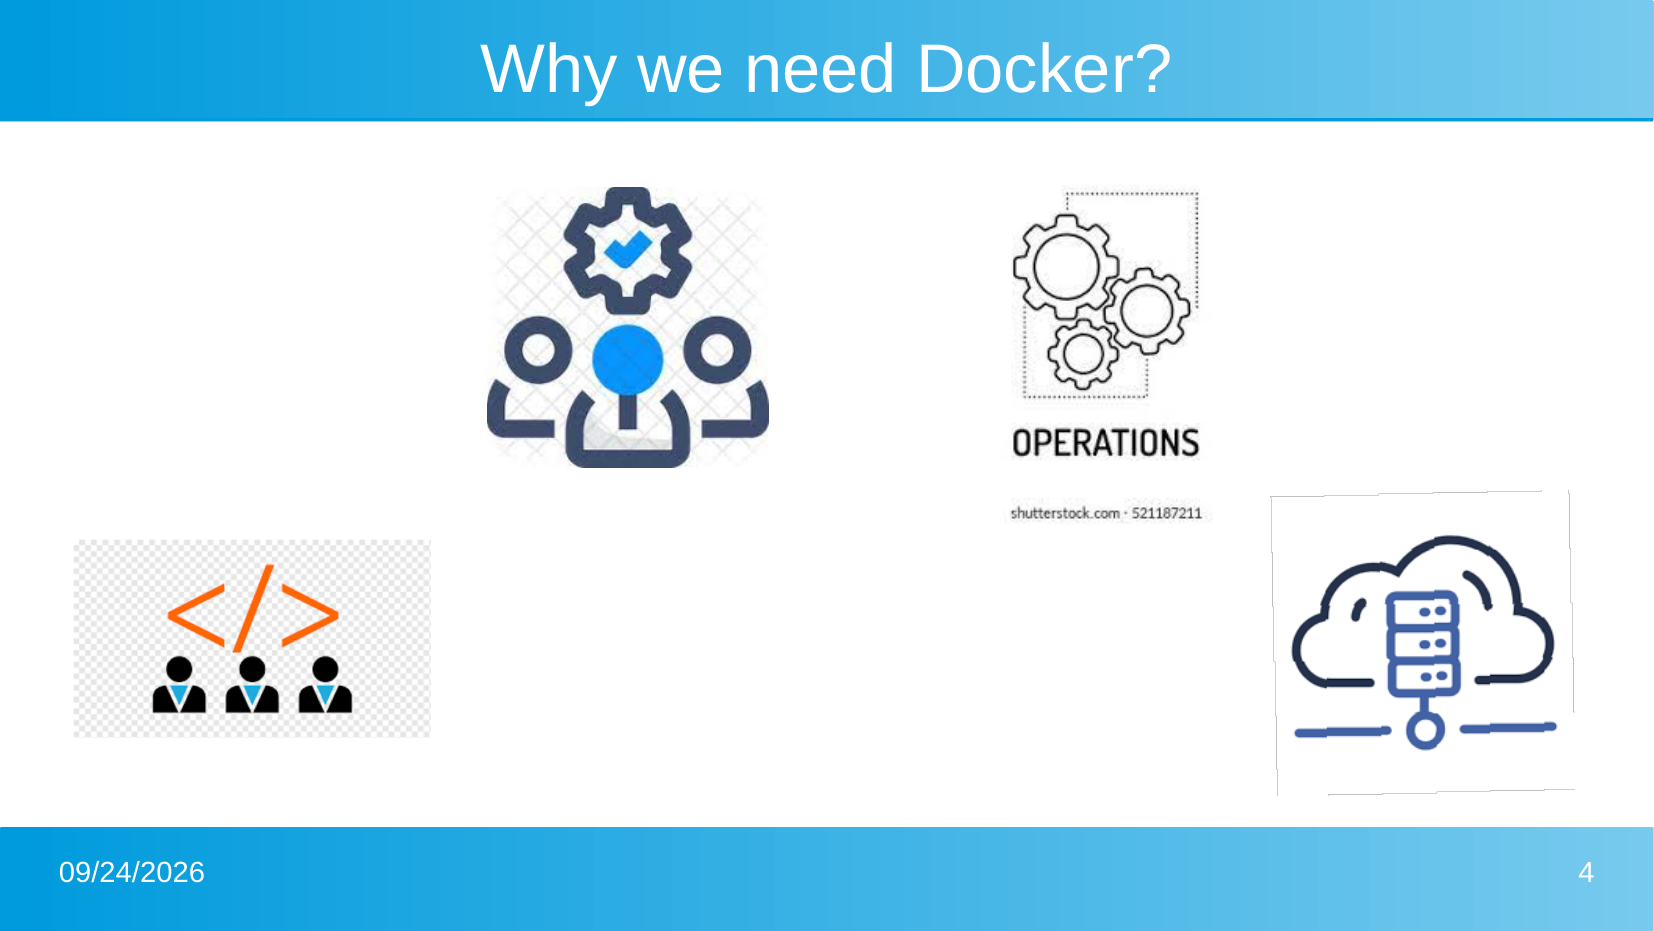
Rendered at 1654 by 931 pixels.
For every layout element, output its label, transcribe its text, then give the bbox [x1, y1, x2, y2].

title Why we need Docker? [59, 29, 1595, 108]
picture [937, 160, 1575, 796]
picture [487, 187, 769, 469]
picture [73, 539, 431, 738]
